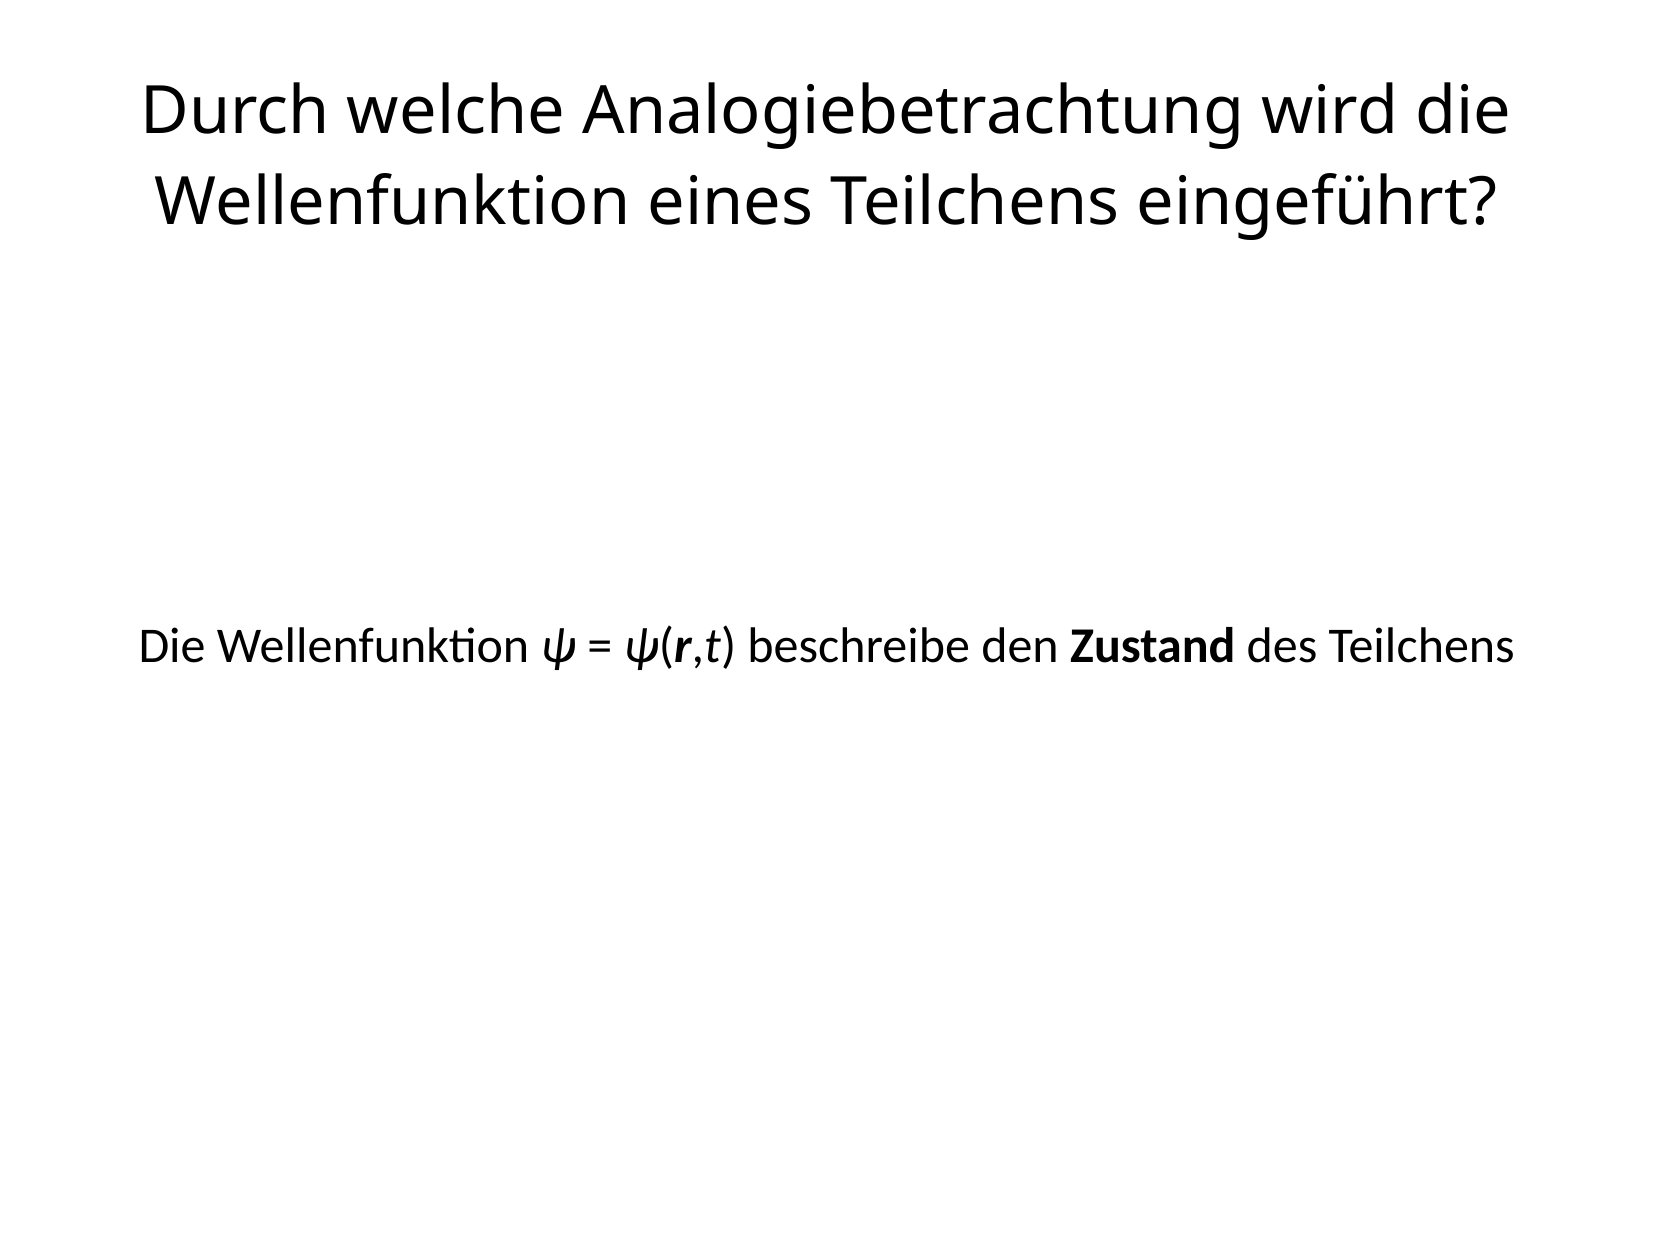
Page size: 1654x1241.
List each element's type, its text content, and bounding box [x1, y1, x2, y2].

title Durch welche Analogiebetrachtung wird die Wellenfunktion eines Teilchens eingeführt? [82, 49, 1571, 257]
subtitle Die Wellenfunktion ψ = ψ(r,t) beschreibe den Zustand des Teilchens [82, 290, 1571, 1010]
